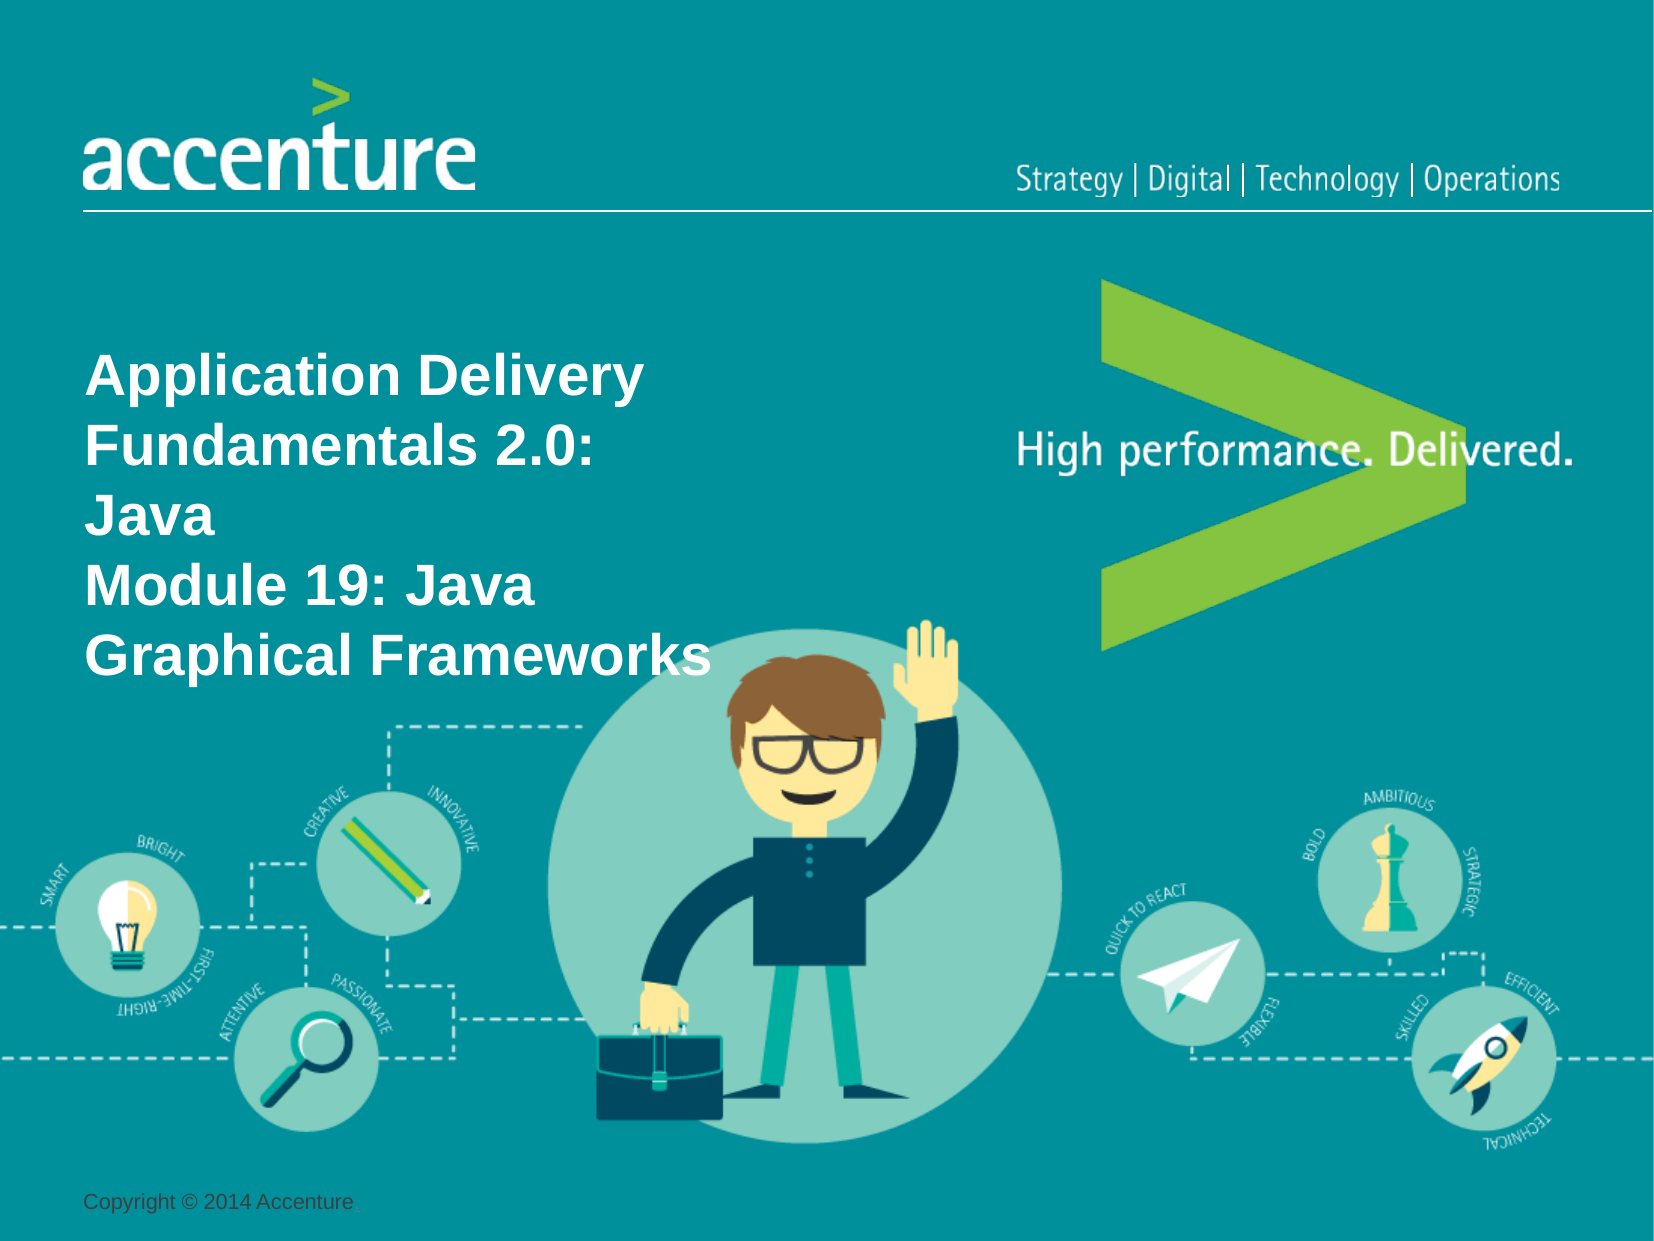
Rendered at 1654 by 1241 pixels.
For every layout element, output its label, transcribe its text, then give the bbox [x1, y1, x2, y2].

picture [0, 0, 1654, 1241]
title Application Delivery Fundamentals 2.0: Java Module 19: Java Graphical Frameworks [84, 329, 747, 434]
